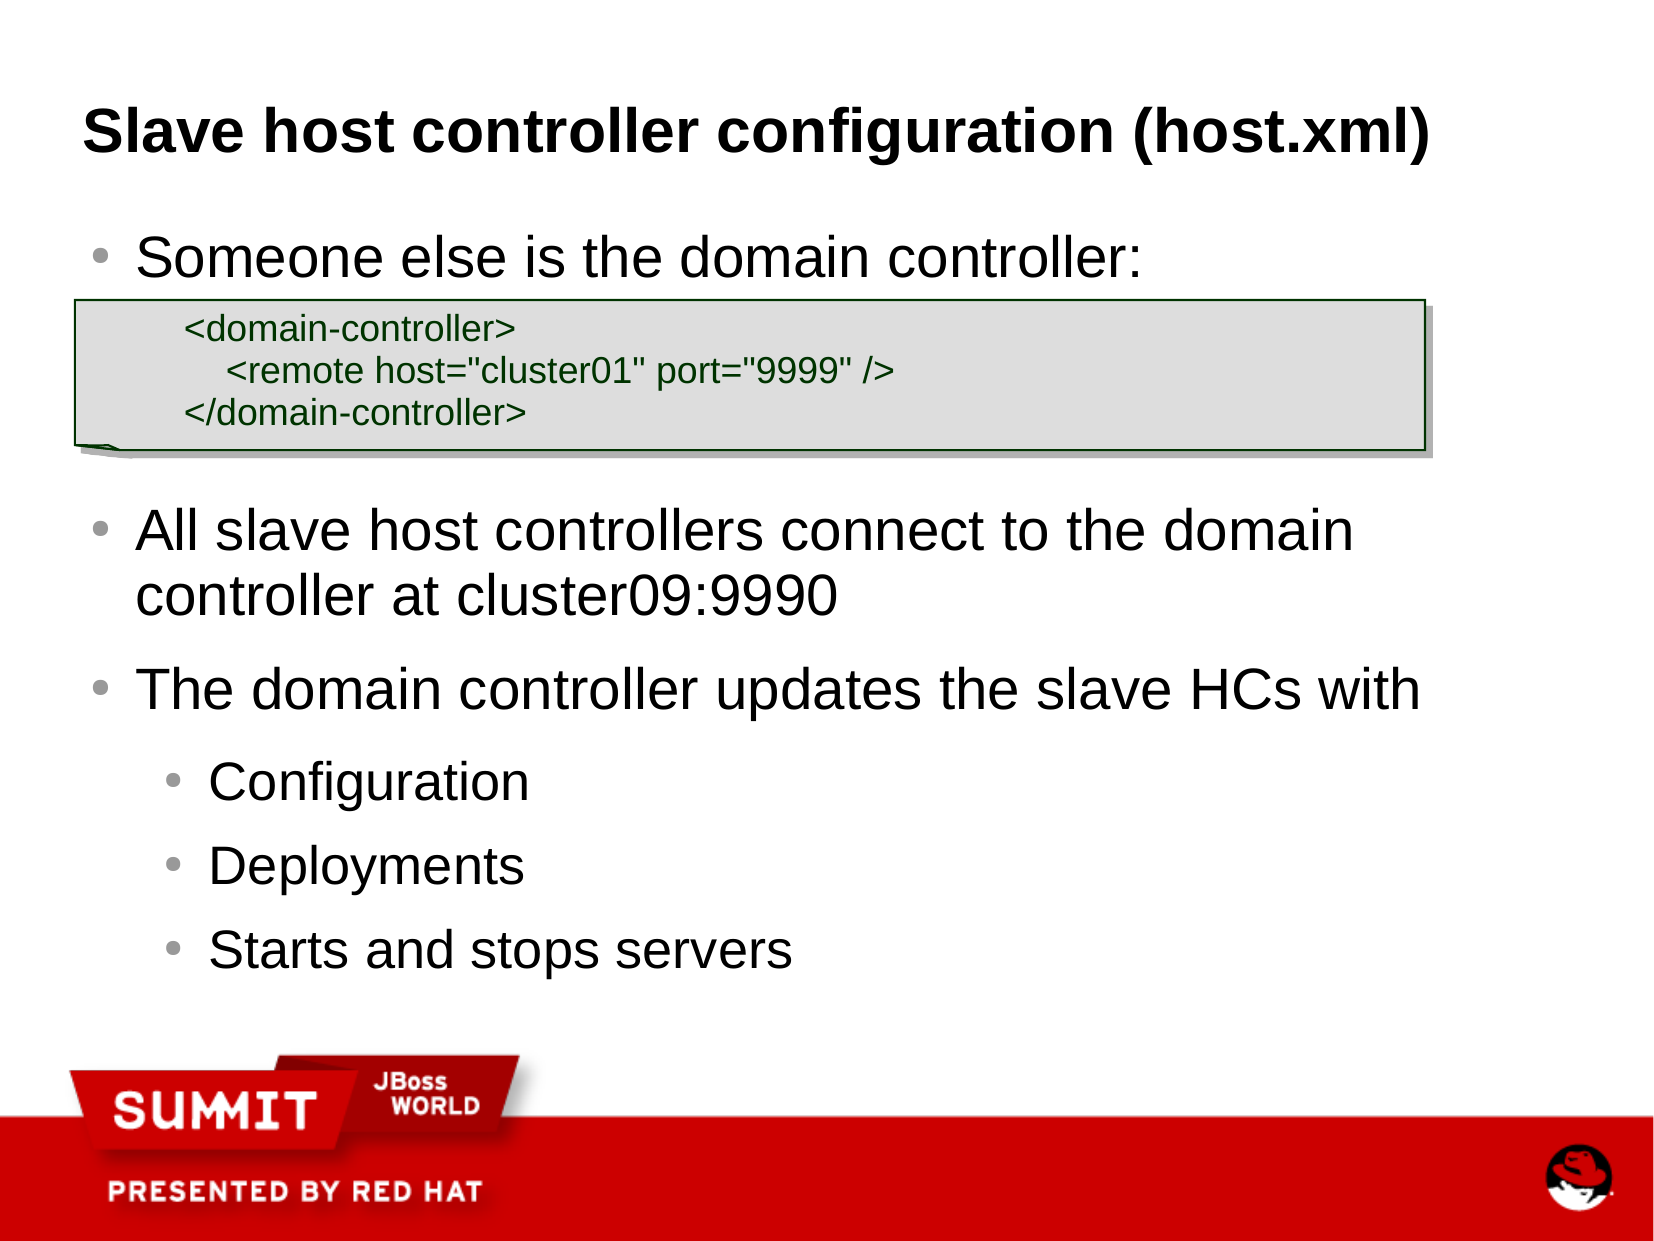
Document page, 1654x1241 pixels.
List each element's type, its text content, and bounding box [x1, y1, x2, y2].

picture [0, 1043, 1654, 1241]
list All slave host controllers connect to the domain controller at cluster09:9990 The domain controller updates the slave HCs with Configuration Deployments Starts and stops servers [75, 497, 1564, 1051]
list Someone else is the domain controller: [75, 225, 1564, 291]
text_box <domain-controller> <remote host="cluster01" port="9999" /> </domain-controller> [74, 300, 1426, 451]
title Slave host controller configuration (host.xml) [82, 37, 1571, 226]
